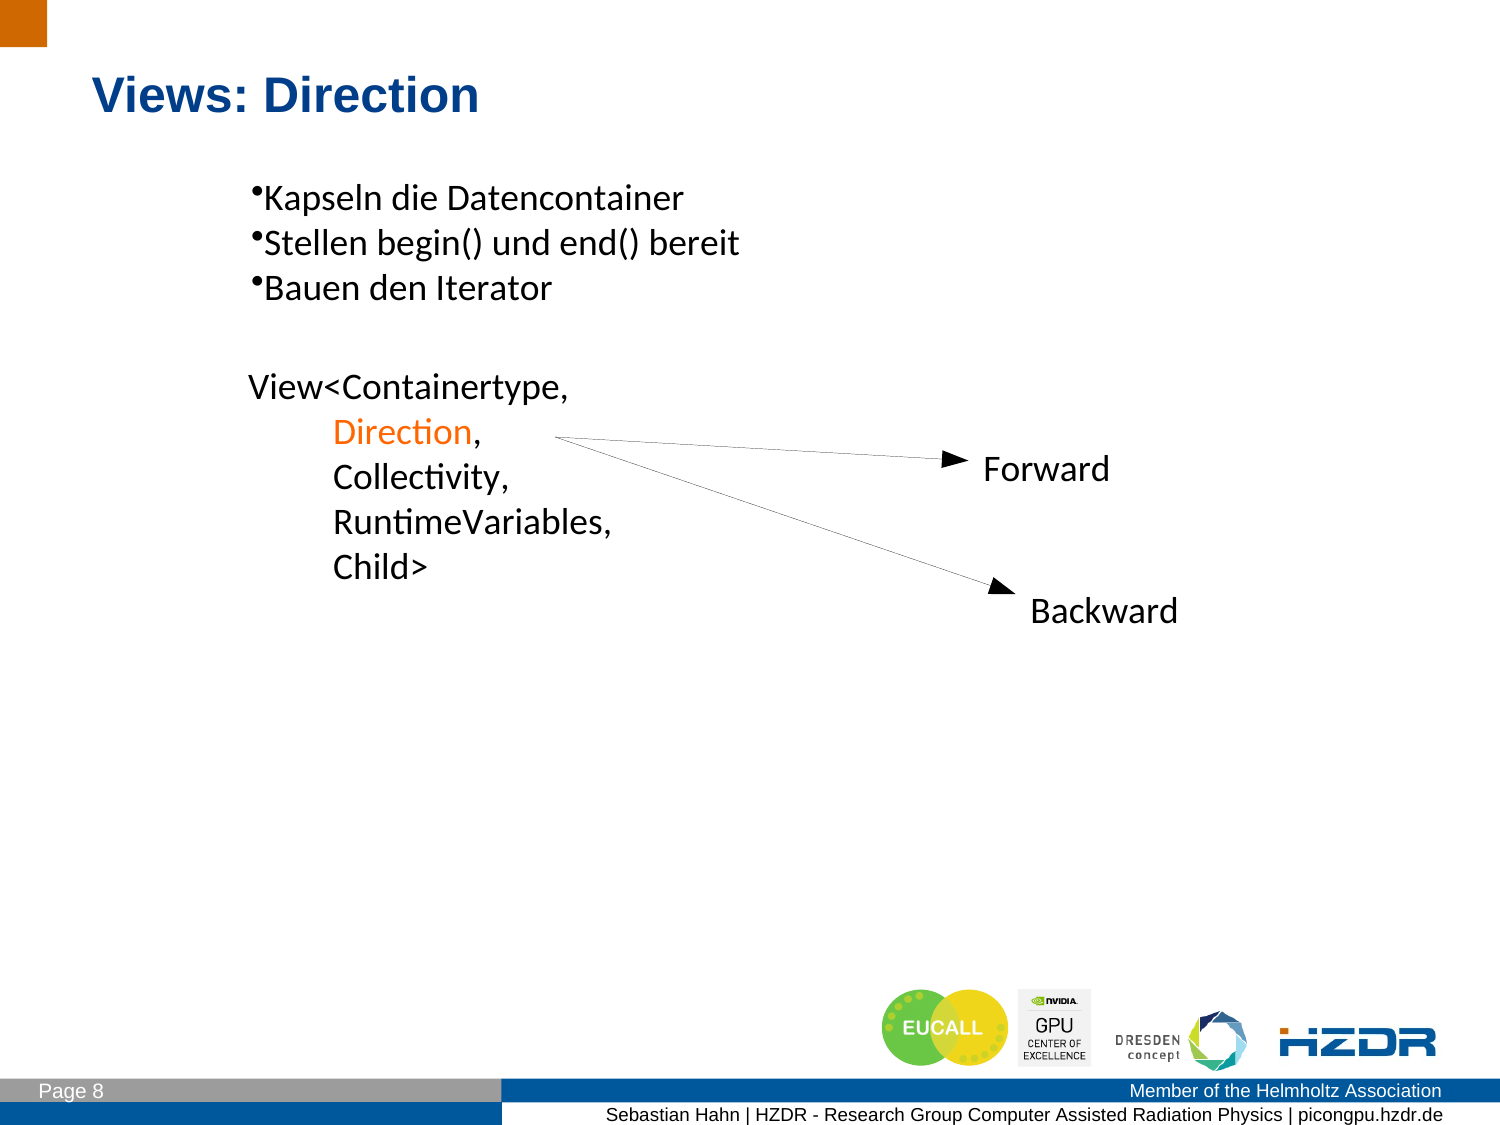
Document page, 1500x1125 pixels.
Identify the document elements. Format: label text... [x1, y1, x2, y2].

text_box View<Containertype, Direction, Collectivity, RuntimeVariables, Child> [233, 354, 1418, 595]
text_box Backward [1015, 578, 1229, 639]
text_box Forward [968, 437, 1149, 497]
list Views: Direction [76, 54, 1424, 209]
picture [1257, 1011, 1453, 1073]
picture [874, 980, 1099, 1075]
picture [1116, 1011, 1247, 1071]
text_box Kapseln die Datencontainer Stellen begin() und end() bereit Bauen den Iterator [236, 165, 872, 316]
